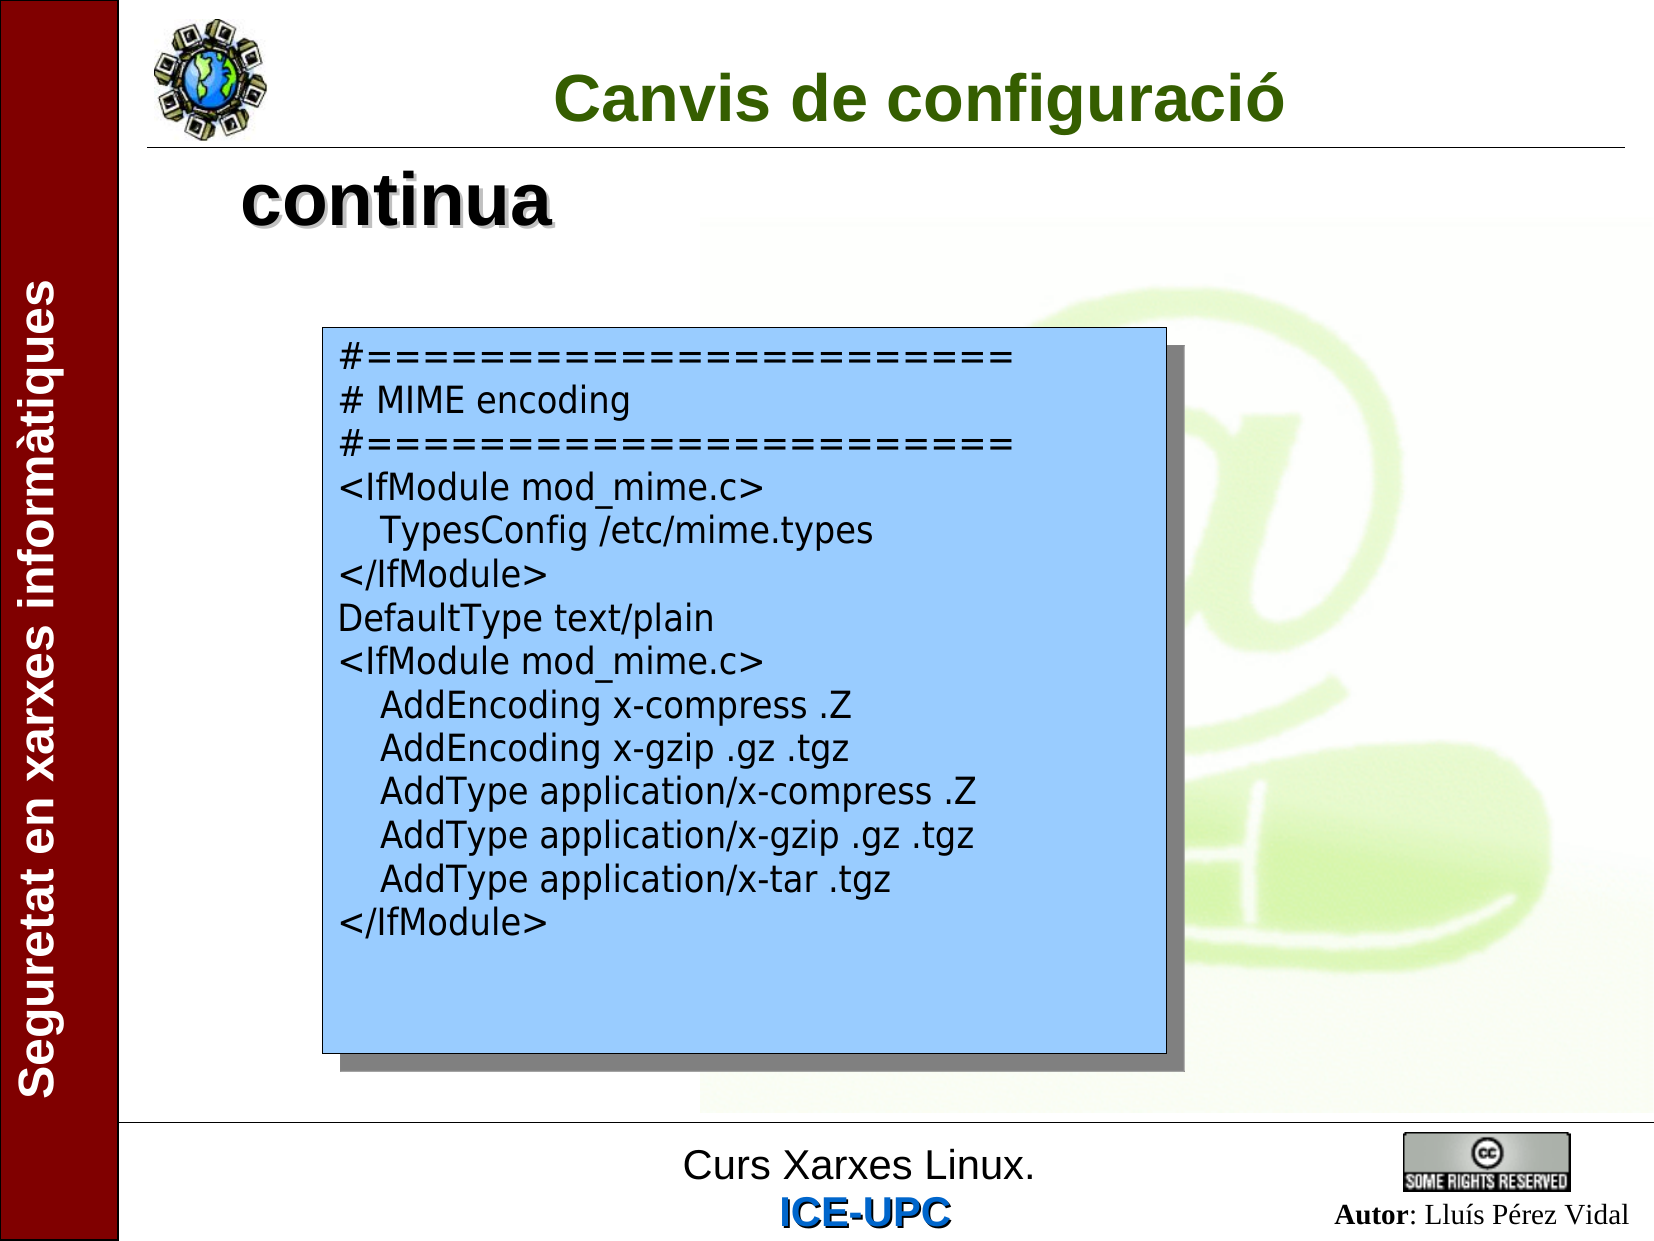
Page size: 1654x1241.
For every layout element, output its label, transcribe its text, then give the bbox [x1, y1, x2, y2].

picture [154, 19, 268, 49]
title Canvis de configuració [129, 49, 1619, 148]
list continua [169, 157, 1641, 839]
picture [700, 217, 1654, 1113]
text_box #======================= # MIME encoding #======================= <IfModule mod_mime.c> TypesConfig /etc/mime.types </IfModule> DefaultType text/plain <IfModule mod_mime.c> AddEncoding x-compress .Z AddEncoding x-gzip .gz .tgz AddType application/x-compress .Z AddType application/x-gzip .gz .tgz AddType application/x-tar .tgz </IfModule> [322, 327, 1167, 1054]
picture [1403, 1132, 1571, 1192]
